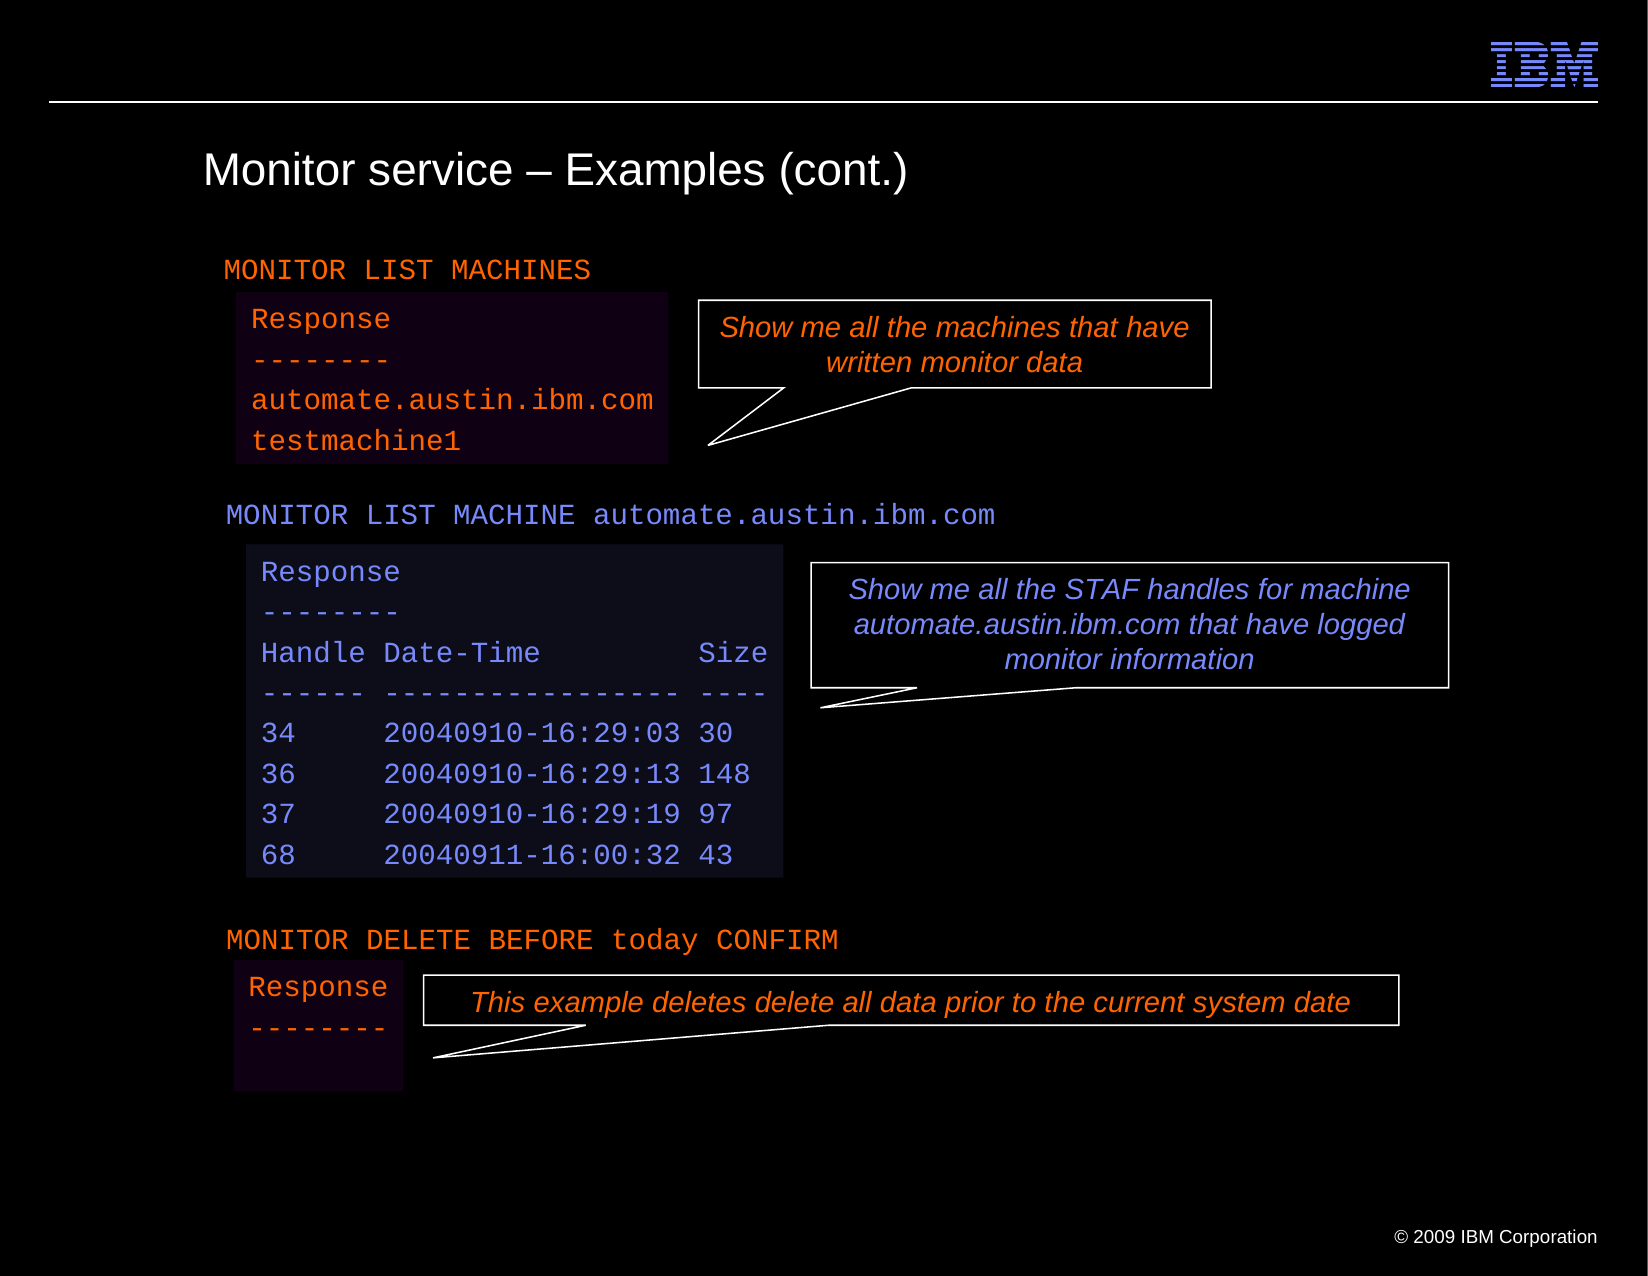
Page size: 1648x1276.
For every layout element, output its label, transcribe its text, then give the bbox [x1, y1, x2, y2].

text_box MONITOR DELETE BEFORE today CONFIRM [211, 912, 854, 964]
text_box MONITOR LIST MACHINE automate.austin.ibm.com [211, 487, 1011, 539]
text_box Response -------- [233, 964, 404, 1092]
picture [1491, 42, 1598, 87]
text_box This example deletes delete all data prior to the current system date [423, 975, 1399, 1058]
text_box MONITOR LIST MACHINES [223, 250, 1646, 286]
title Monitor service – Examples (cont.) [186, 137, 1648, 231]
text_box Show me all the machines that have written monitor data [698, 300, 1212, 446]
text_box Response -------- Handle Date-Time Size ------ ----------------- ---- 34 20040910-16:29:03 30 36 20040910-16:29:13 148 37 20040910-16:29:19 97 68 20040911-16:00:32 43 [246, 544, 784, 878]
text_box Response -------- automate.austin.ibm.com testmachine1 [236, 292, 669, 464]
text_box Show me all the STAF handles for machine automate.austin.ibm.com that have logged monitor information [811, 562, 1449, 708]
